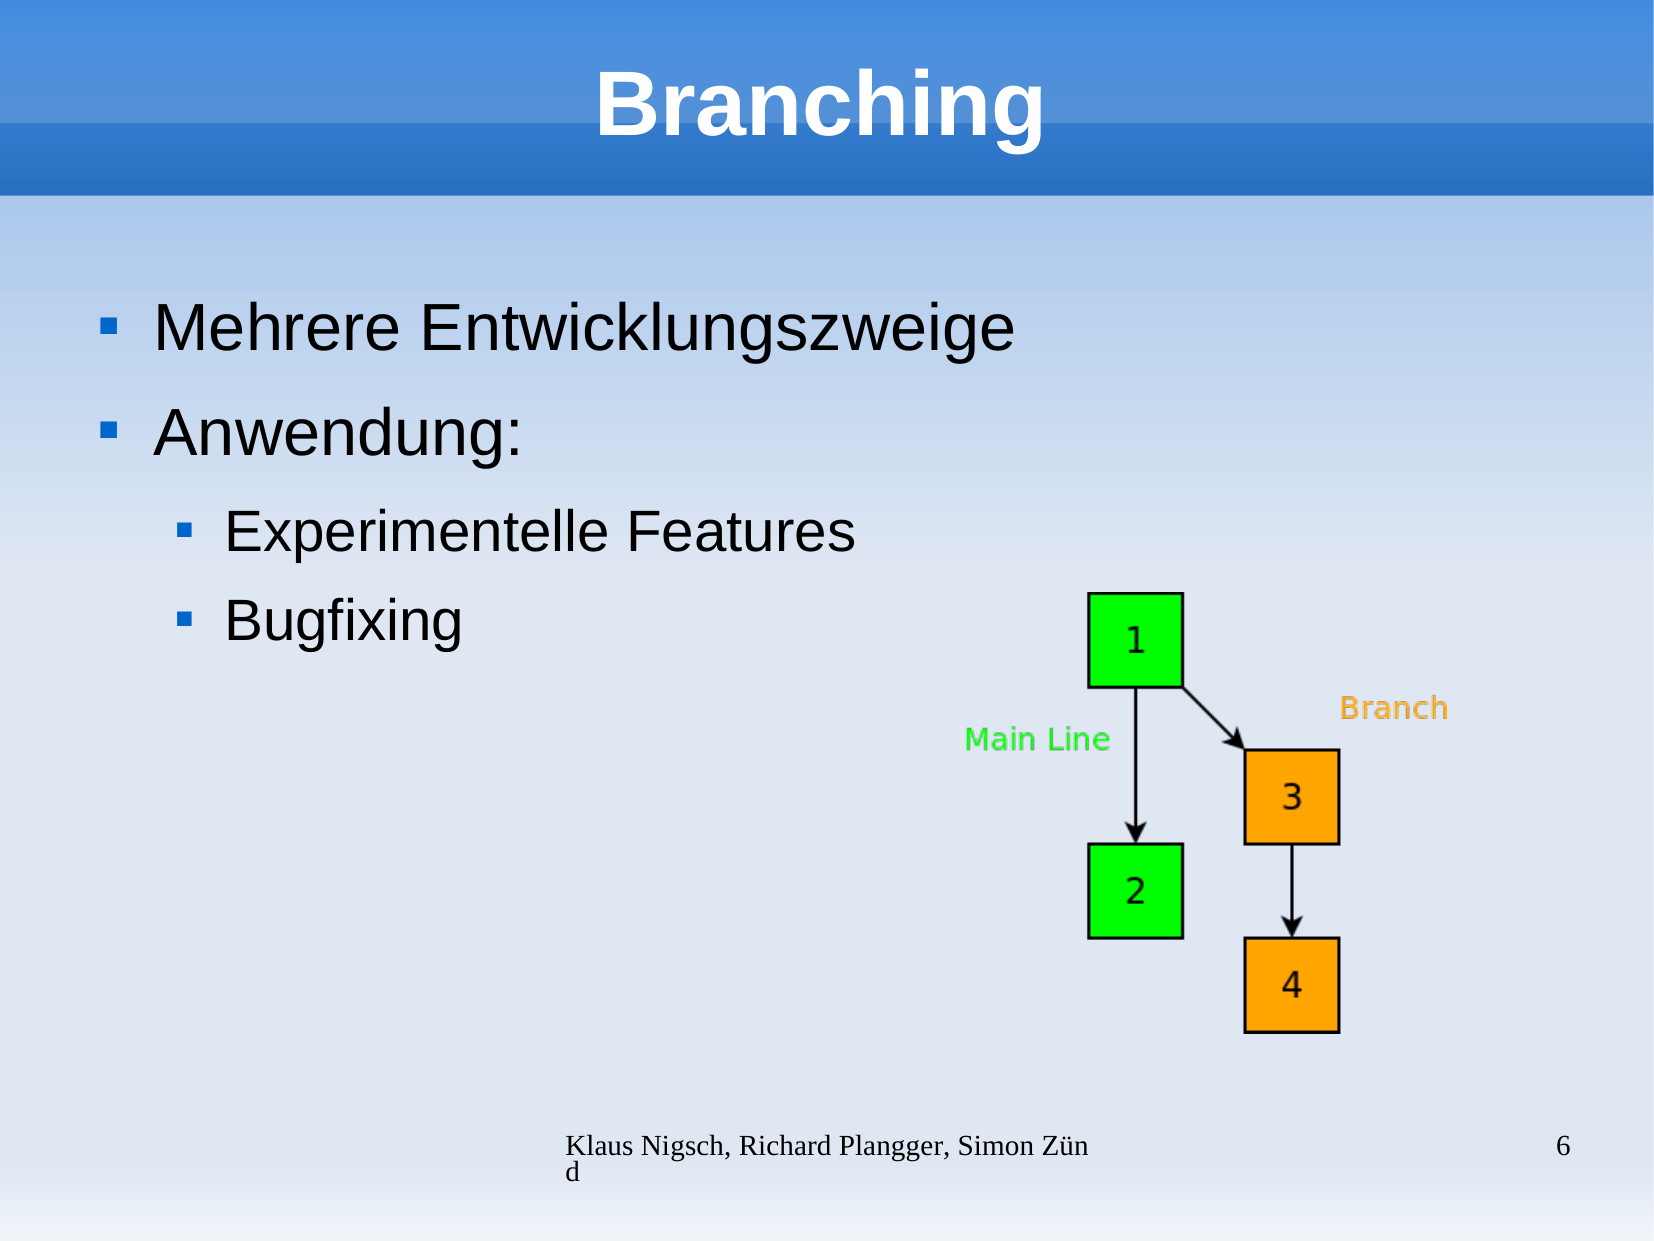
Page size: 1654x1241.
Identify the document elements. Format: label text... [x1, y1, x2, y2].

list Mehrere Entwicklungszweige Anwendung: Experimentelle Features Bugfixing [82, 290, 1571, 1094]
picture [0, 0, 1654, 1241]
title Branching [76, 7, 1565, 200]
